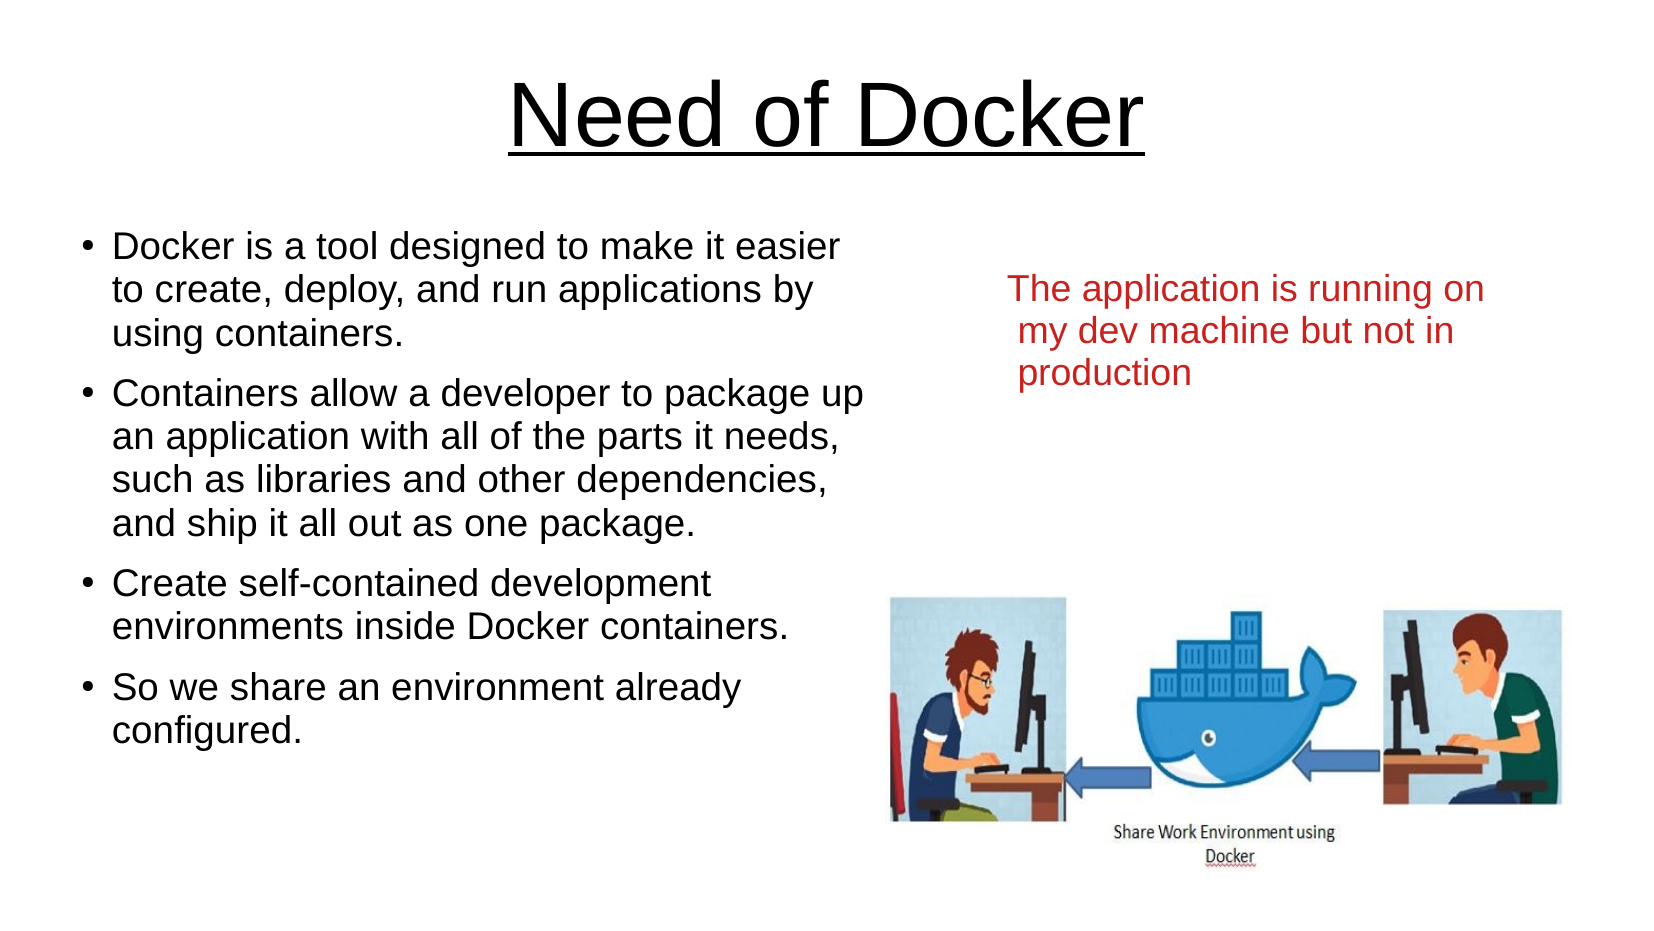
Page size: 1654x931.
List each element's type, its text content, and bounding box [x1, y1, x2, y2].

text_box The application is running on my dev machine but not in production [992, 259, 1500, 401]
title Need of Docker [82, 37, 1571, 193]
picture [885, 555, 1571, 872]
list Docker is a tool designed to make it easier to create, deploy, and run applications by using containers. Containers allow a developer to package up an application with all of the parts it needs, such as libraries and other dependencies, and ship it all out as one package. Create self-contained development environments inside Docker containers. So we share an environment already configured. [70, 224, 875, 764]
